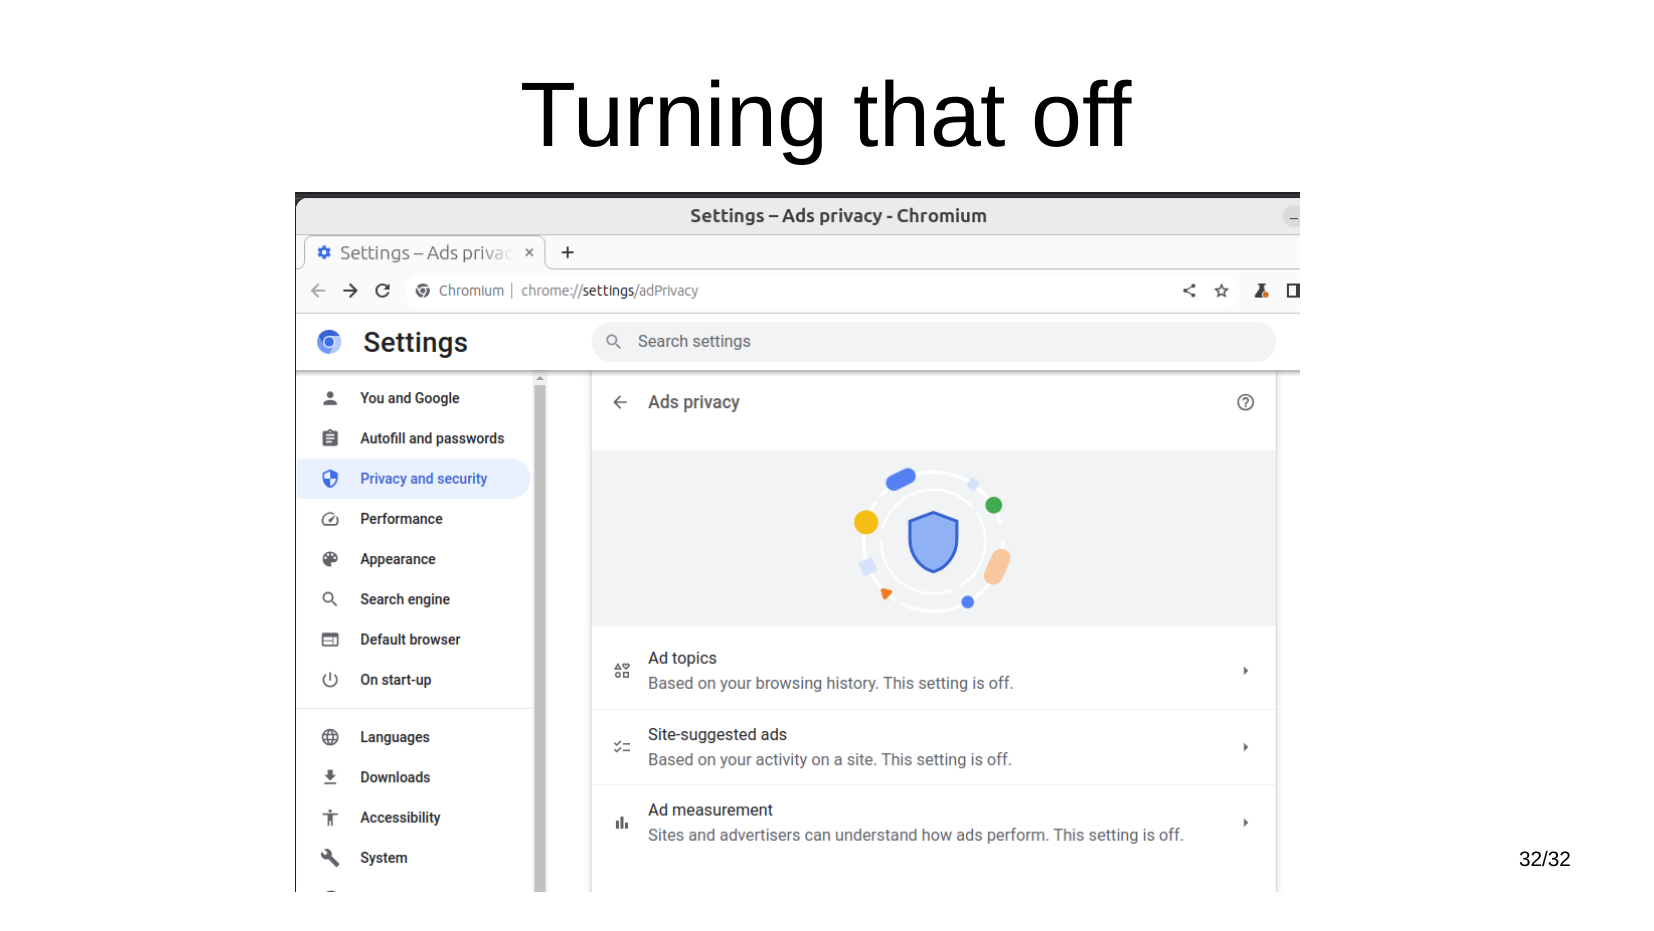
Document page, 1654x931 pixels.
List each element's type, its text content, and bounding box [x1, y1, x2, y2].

title Turning that off [82, 37, 1571, 193]
picture [295, 192, 1300, 892]
